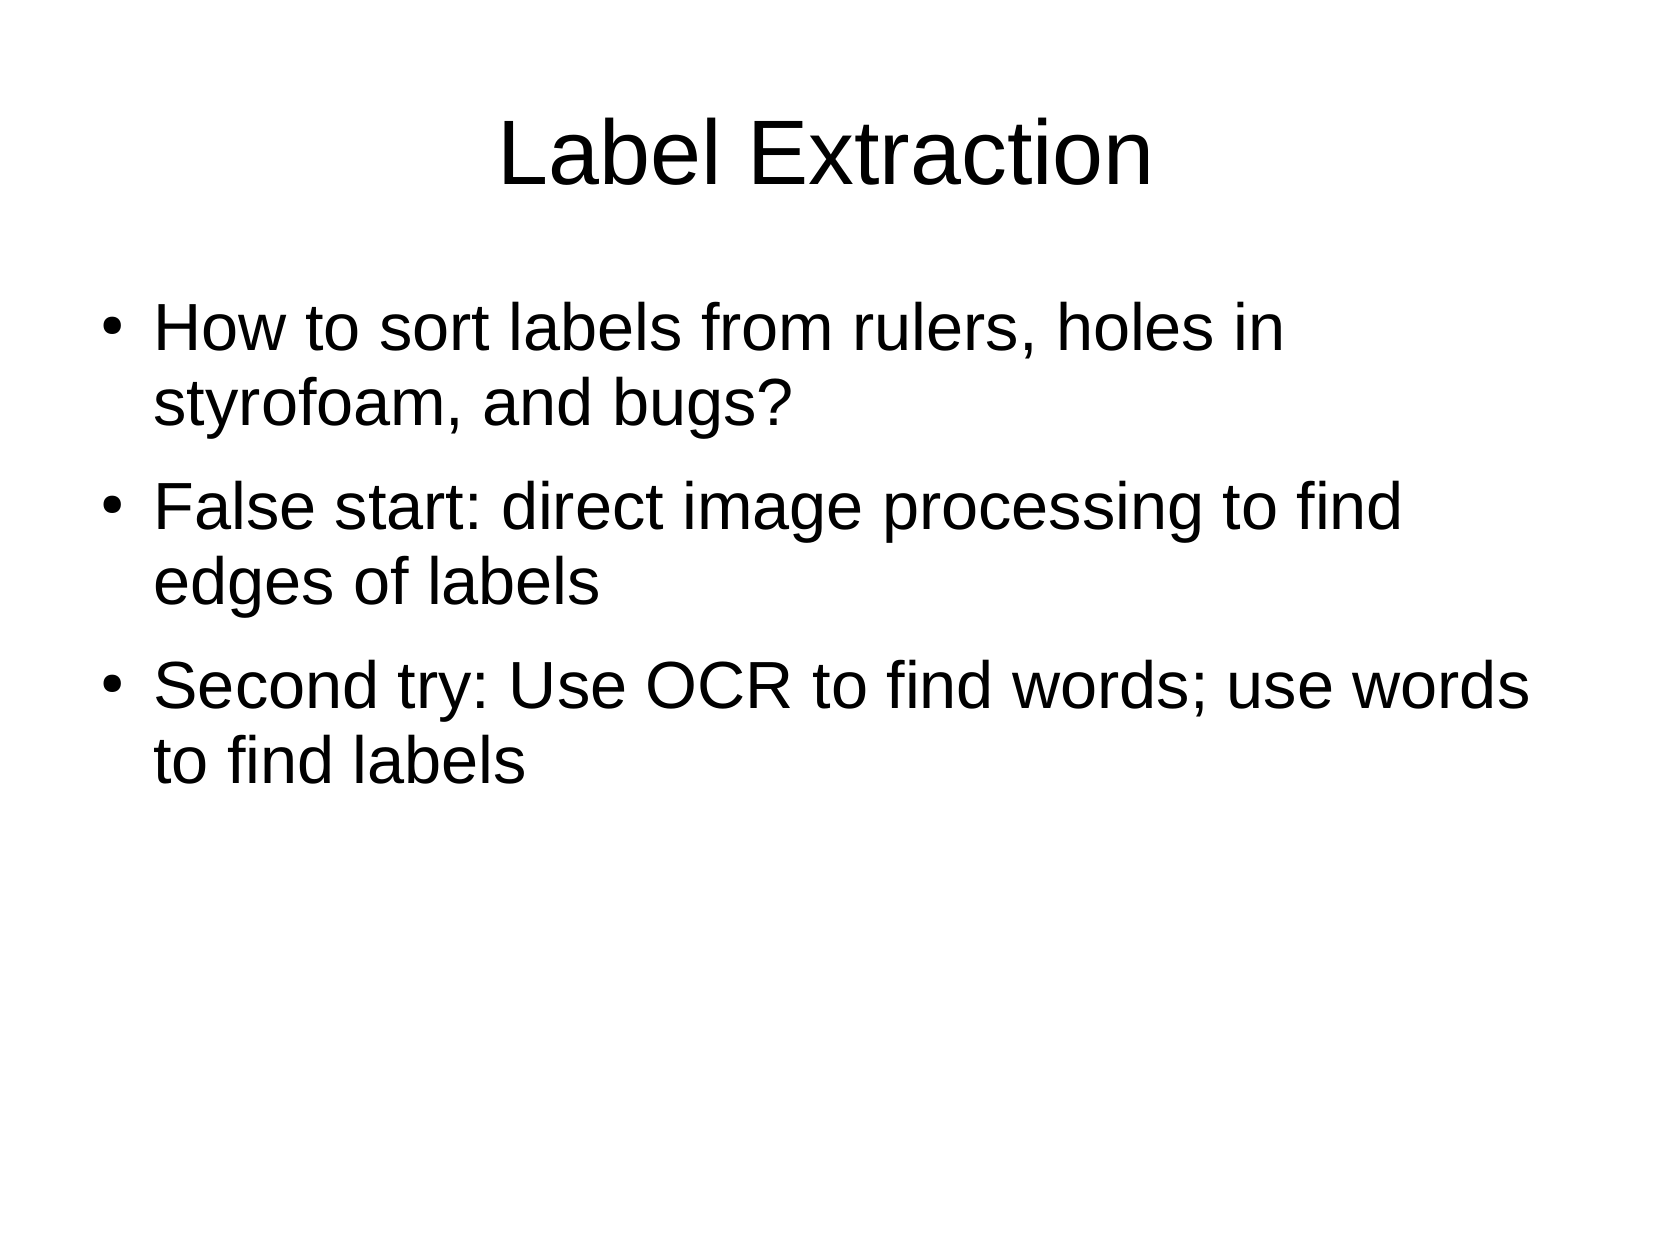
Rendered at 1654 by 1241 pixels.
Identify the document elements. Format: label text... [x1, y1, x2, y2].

title Label Extraction [82, 49, 1571, 257]
list How to sort labels from rulers, holes in styrofoam, and bugs? False start: direct image processing to find edges of labels Second try: Use OCR to find words; use words to find labels [82, 290, 1538, 1010]
